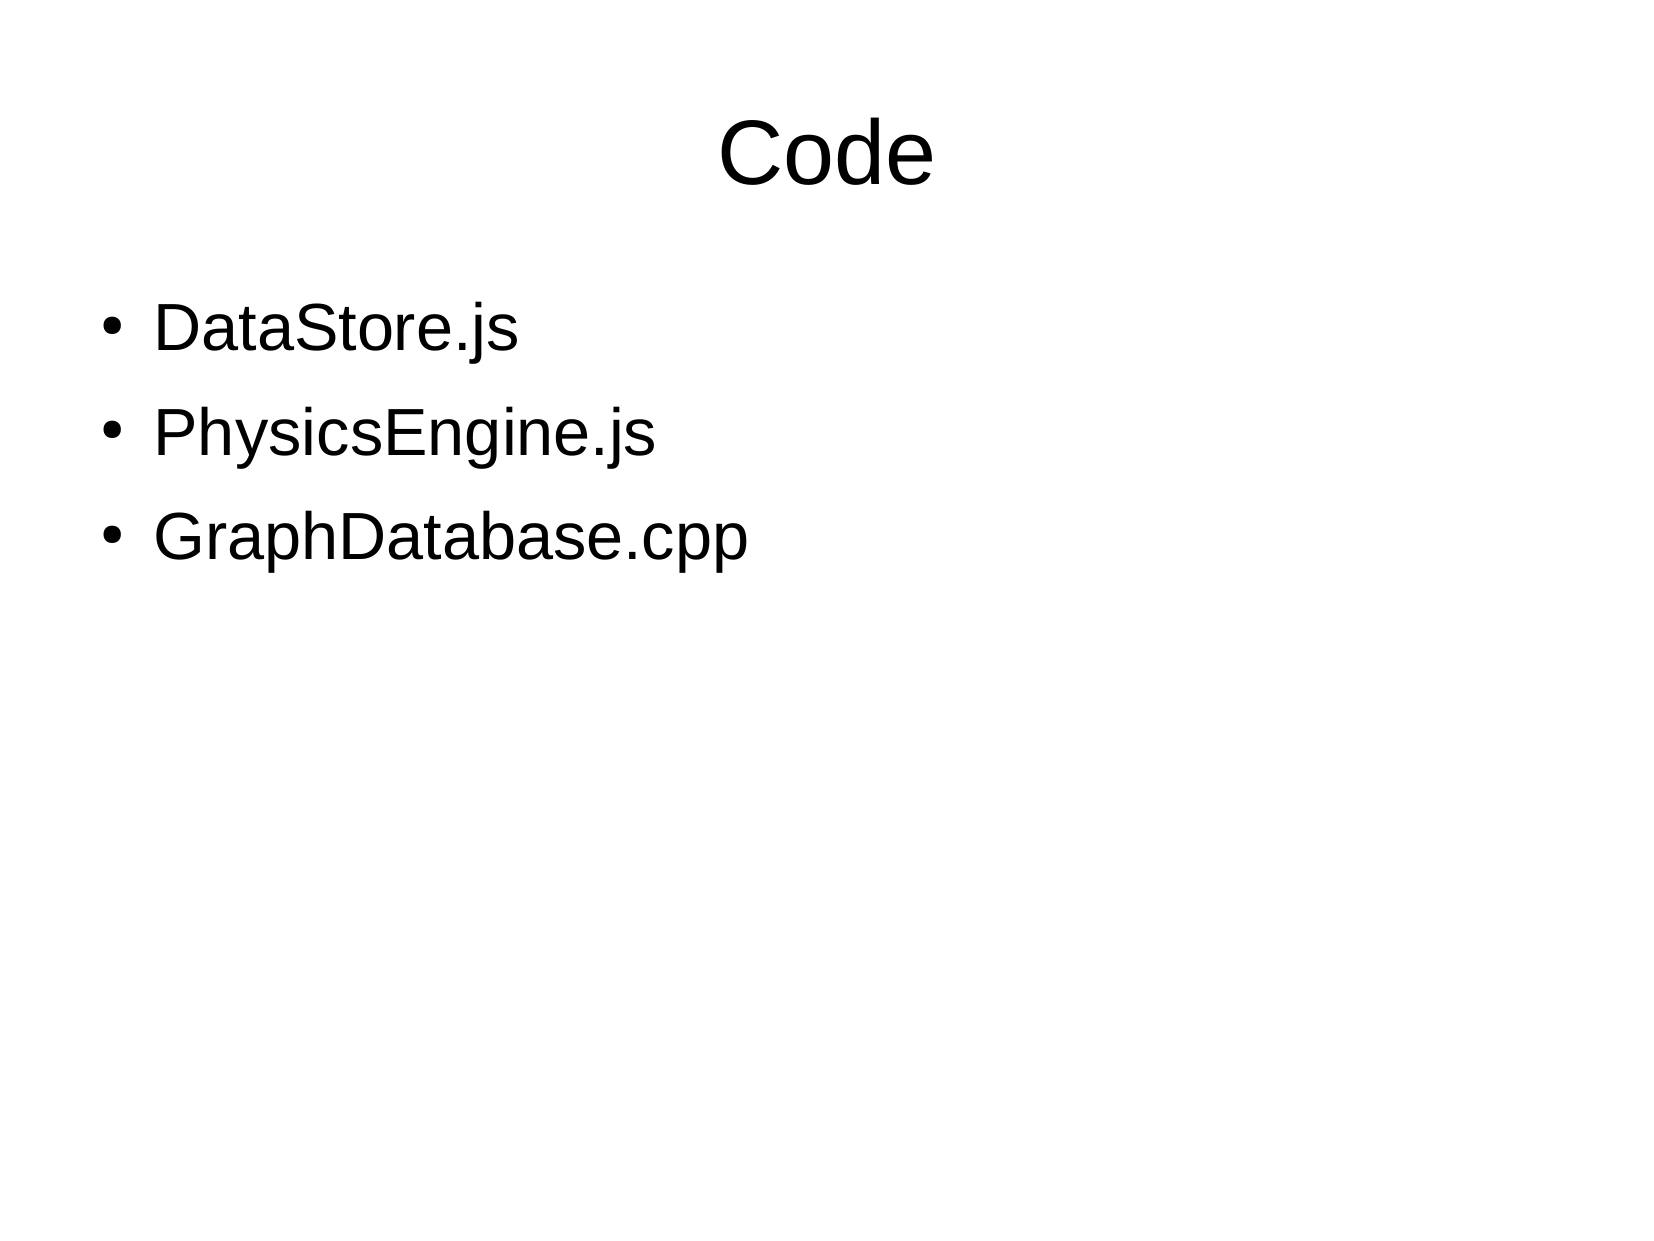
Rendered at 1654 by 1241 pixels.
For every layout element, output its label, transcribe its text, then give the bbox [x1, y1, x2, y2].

list DataStore.js PhysicsEngine.js GraphDatabase.cpp [82, 290, 1538, 1010]
title Code [82, 49, 1571, 257]
